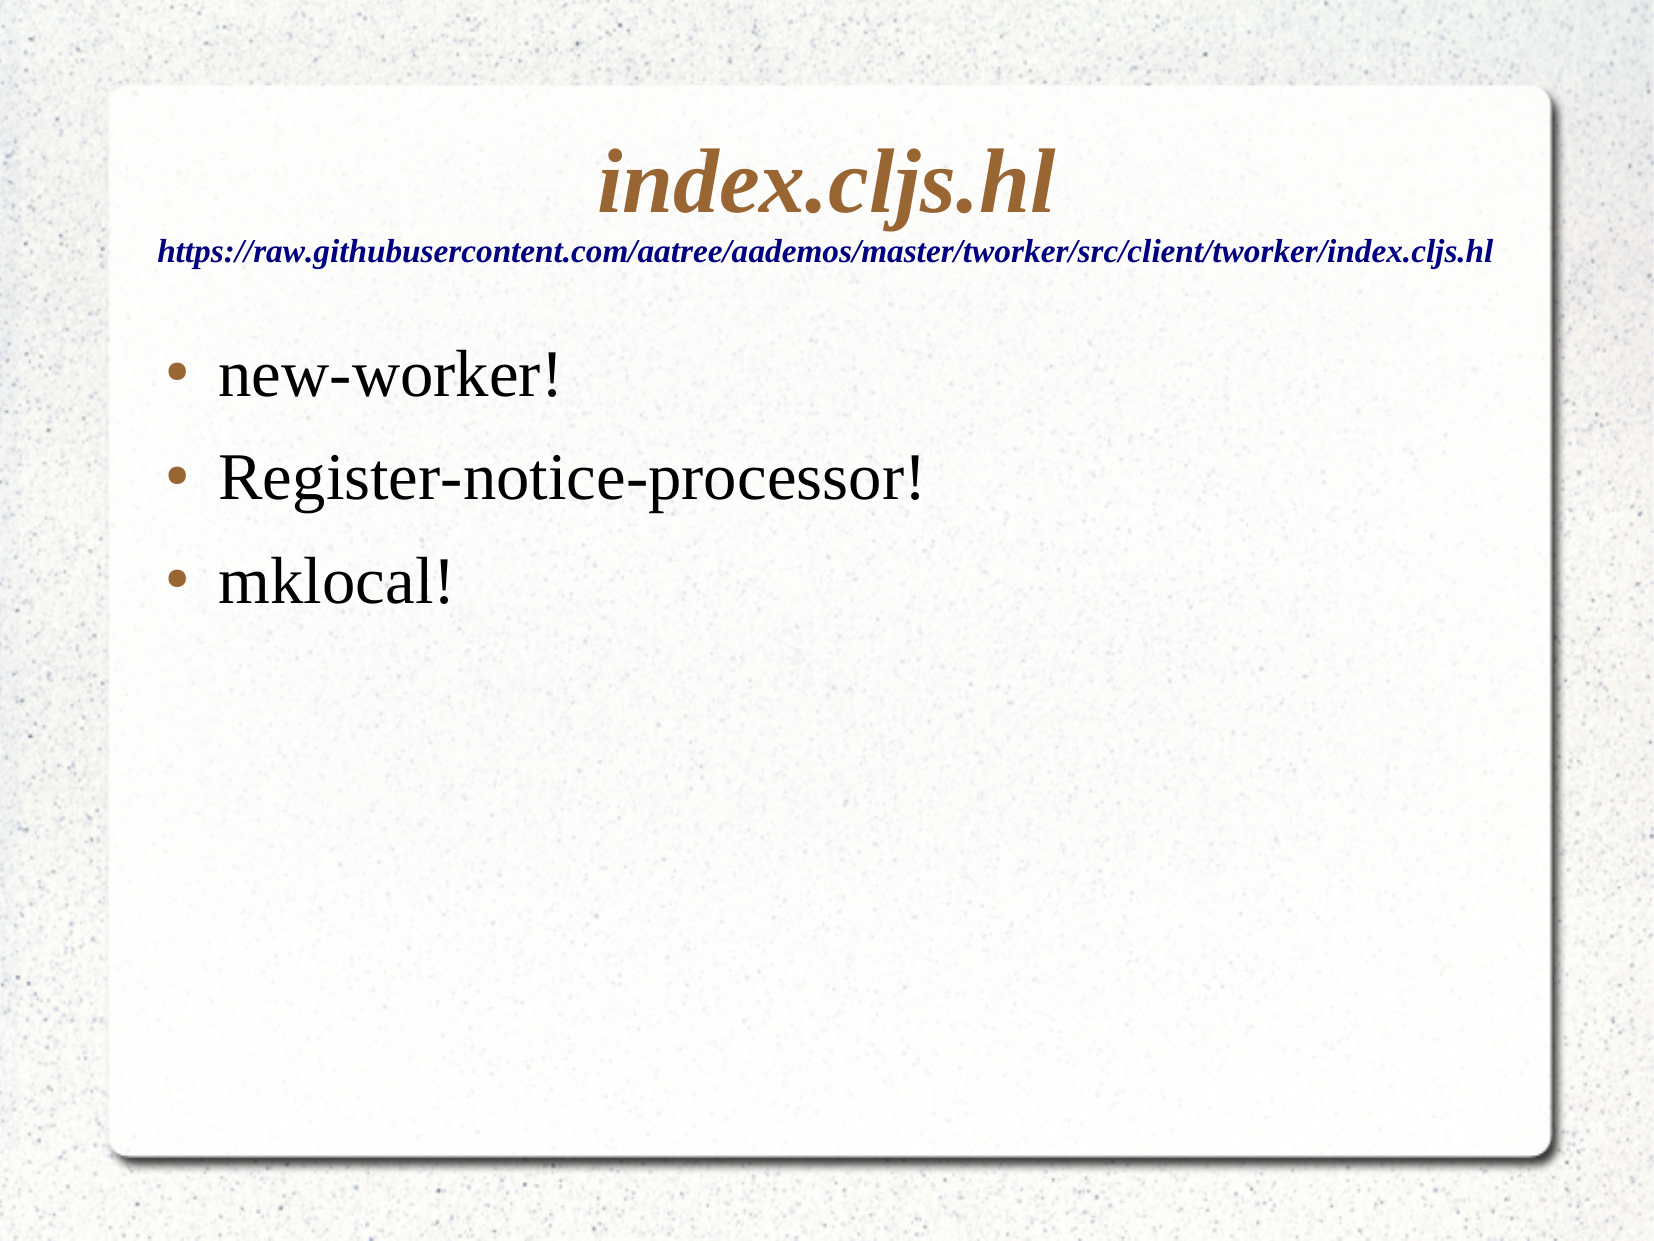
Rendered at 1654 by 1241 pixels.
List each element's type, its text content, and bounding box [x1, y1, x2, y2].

picture [0, 0, 1654, 1241]
title index.cljs.hl https://raw.githubusercontent.com/aatree/aademos/master/tworker/src/client/tworker/index.cljs.hl [118, 96, 1536, 304]
list new-worker! Register-notice-processor! mklocal! [147, 336, 1506, 987]
